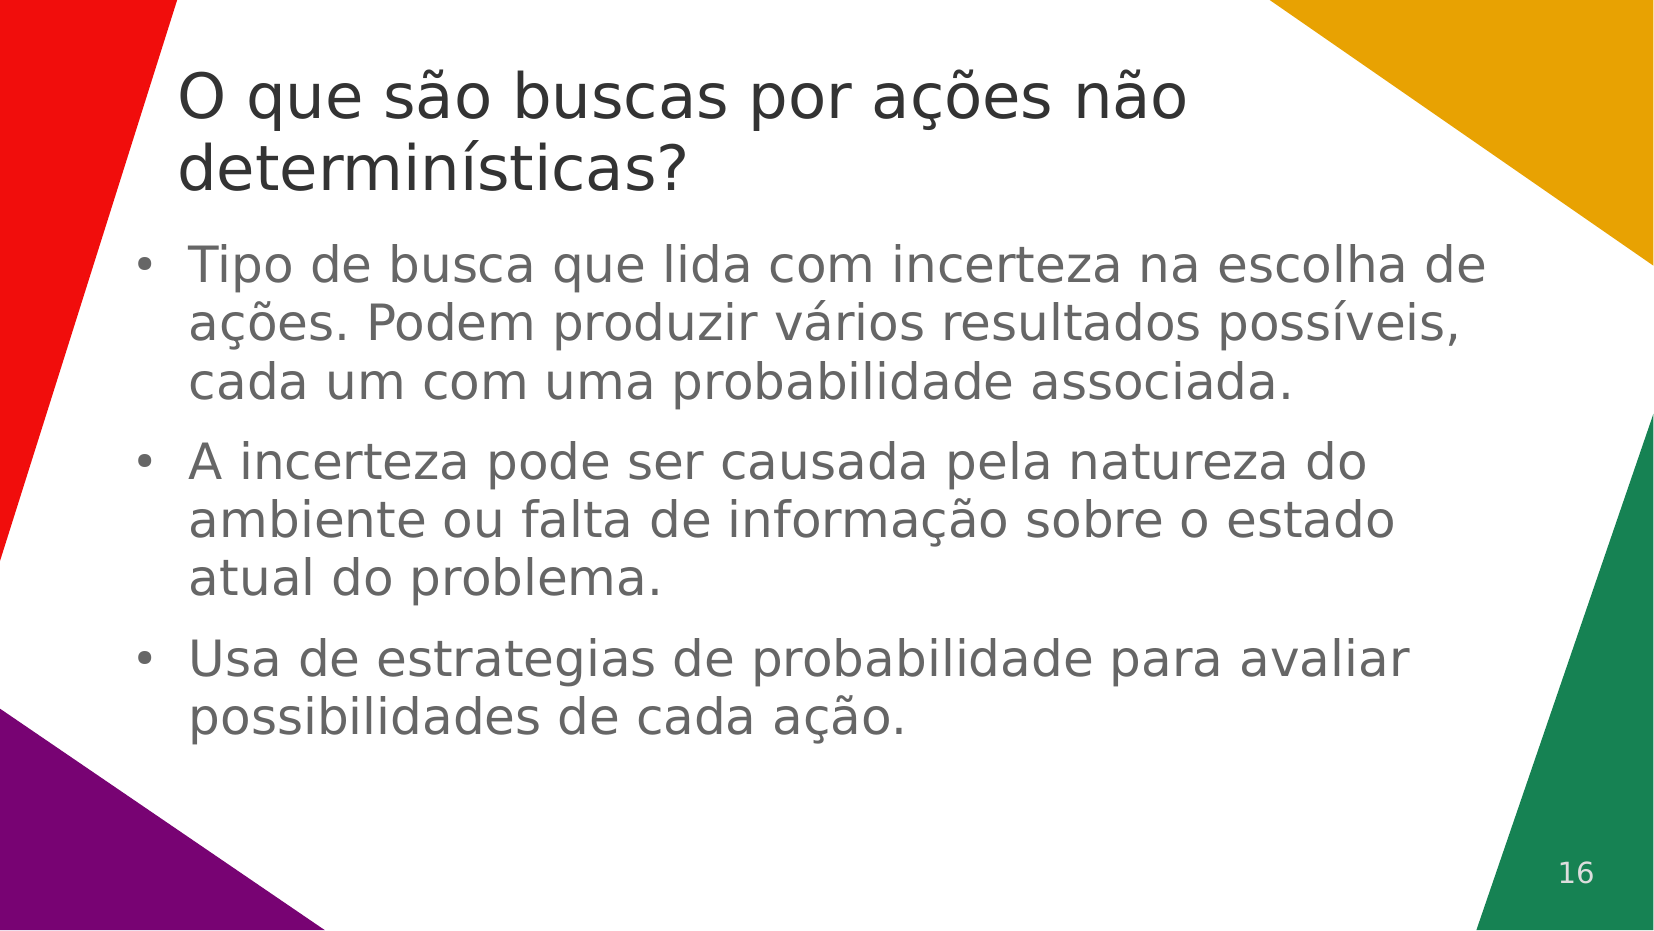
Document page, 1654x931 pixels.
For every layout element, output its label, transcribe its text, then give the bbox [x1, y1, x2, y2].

list Tipo de busca que lida com incerteza na escolha de ações. Podem produzir vários resultados possíveis, cada um com uma probabilidade associada. A incerteza pode ser causada pela natureza do ambiente ou falta de informação sobre o estado atual do problema. Usa de estrategias de probabilidade para avaliar possibilidades de cada ação. [118, 236, 1536, 827]
title O que são buscas por ações não determinísticas? [177, 59, 1536, 207]
